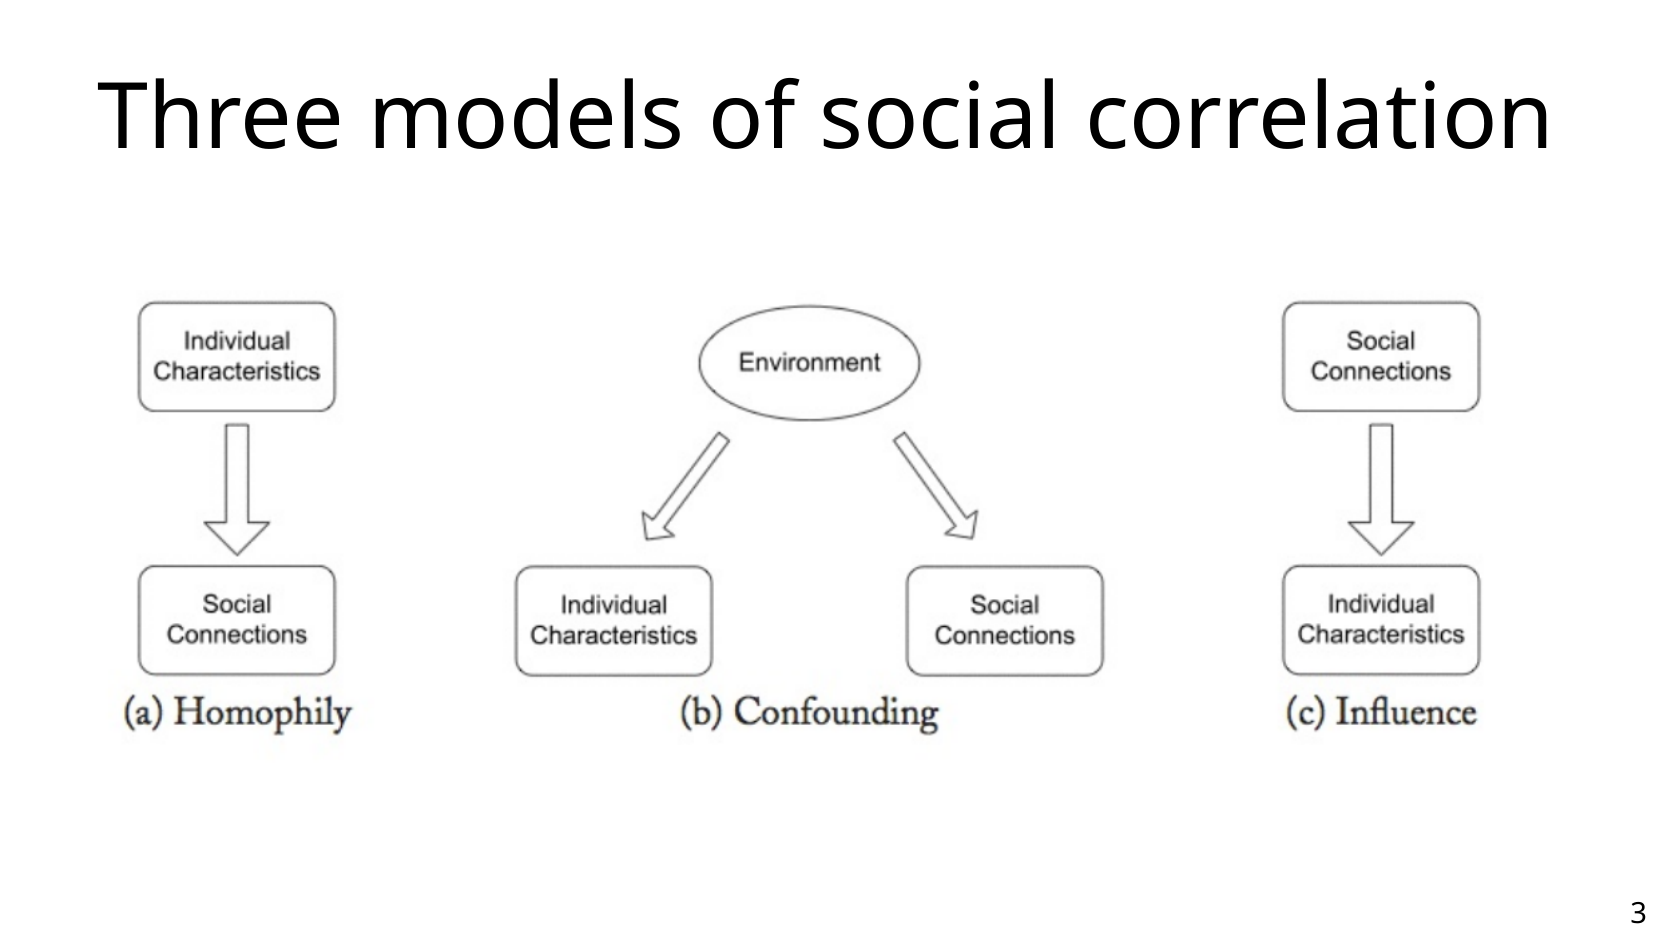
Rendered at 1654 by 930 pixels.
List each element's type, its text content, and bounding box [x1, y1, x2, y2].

title Three models of social correlation [82, 1, 1571, 225]
picture [71, 248, 1516, 766]
